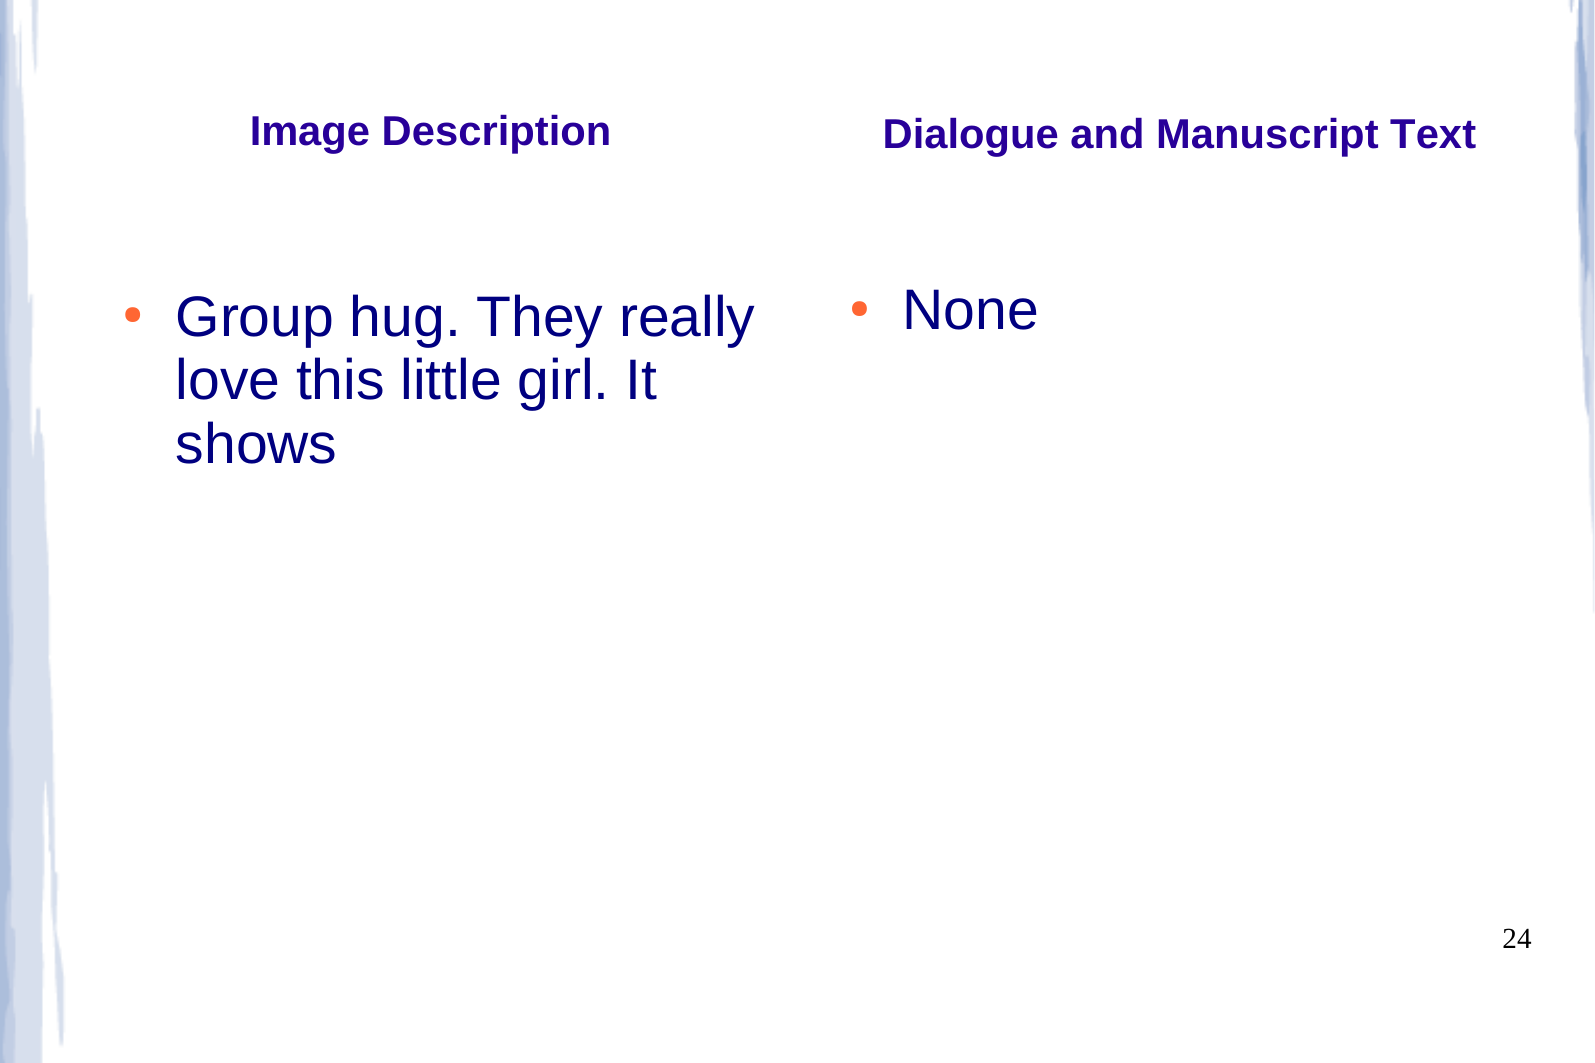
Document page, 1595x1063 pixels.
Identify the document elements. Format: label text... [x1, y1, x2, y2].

picture [0, 0, 1595, 1063]
title Dialogue and Manuscript Text [825, 45, 1541, 223]
list Group hug. They really love this little girl. It shows [105, 285, 789, 886]
list None [831, 278, 1516, 931]
title Image Description [79, 42, 796, 220]
